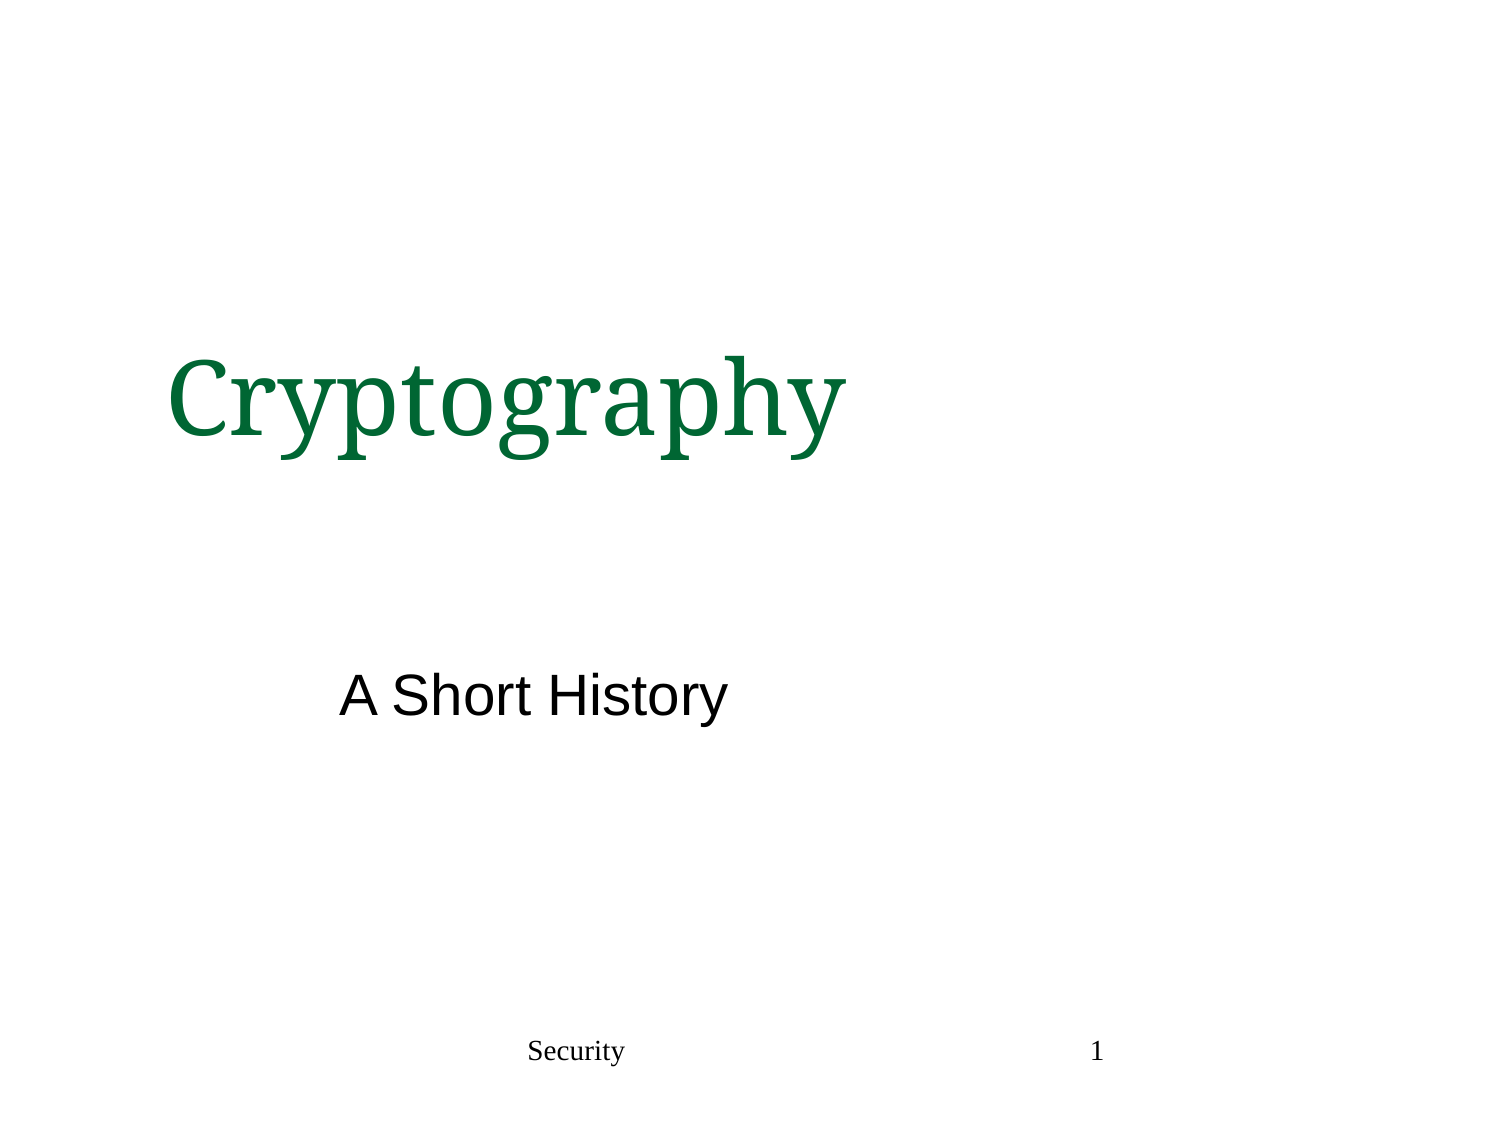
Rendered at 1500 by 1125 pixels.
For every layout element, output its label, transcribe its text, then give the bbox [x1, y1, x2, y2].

subtitle A Short History [324, 650, 1400, 938]
footer Security [512, 1024, 988, 1100]
slide_number <number> [1074, 1024, 1425, 1100]
title Cryptography [150, 249, 1401, 538]
